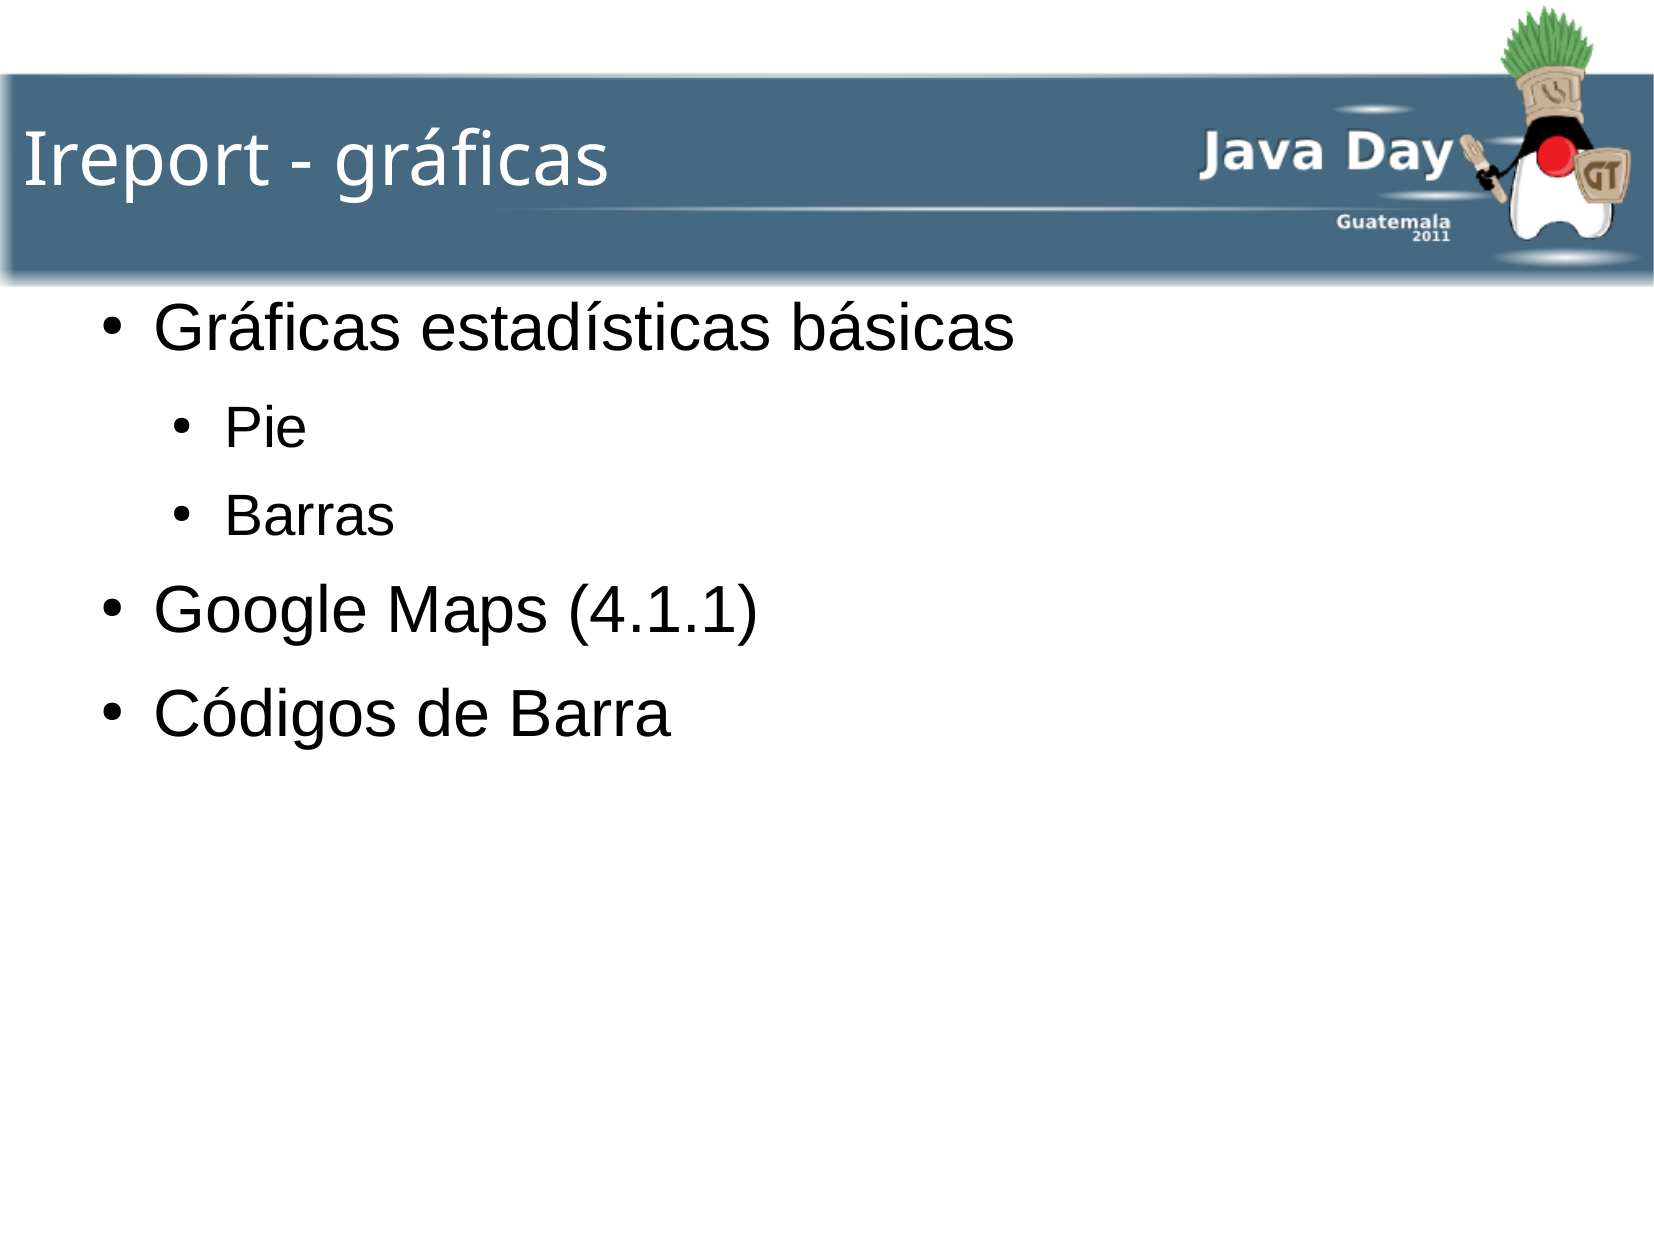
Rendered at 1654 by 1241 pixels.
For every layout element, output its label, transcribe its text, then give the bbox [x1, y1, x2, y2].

title Ireport - gráficas [23, 60, 1512, 253]
list Gráficas estadísticas básicas Pie Barras Google Maps (4.1.1) Códigos de Barra [82, 290, 1571, 1109]
picture [0, 3, 1654, 287]
